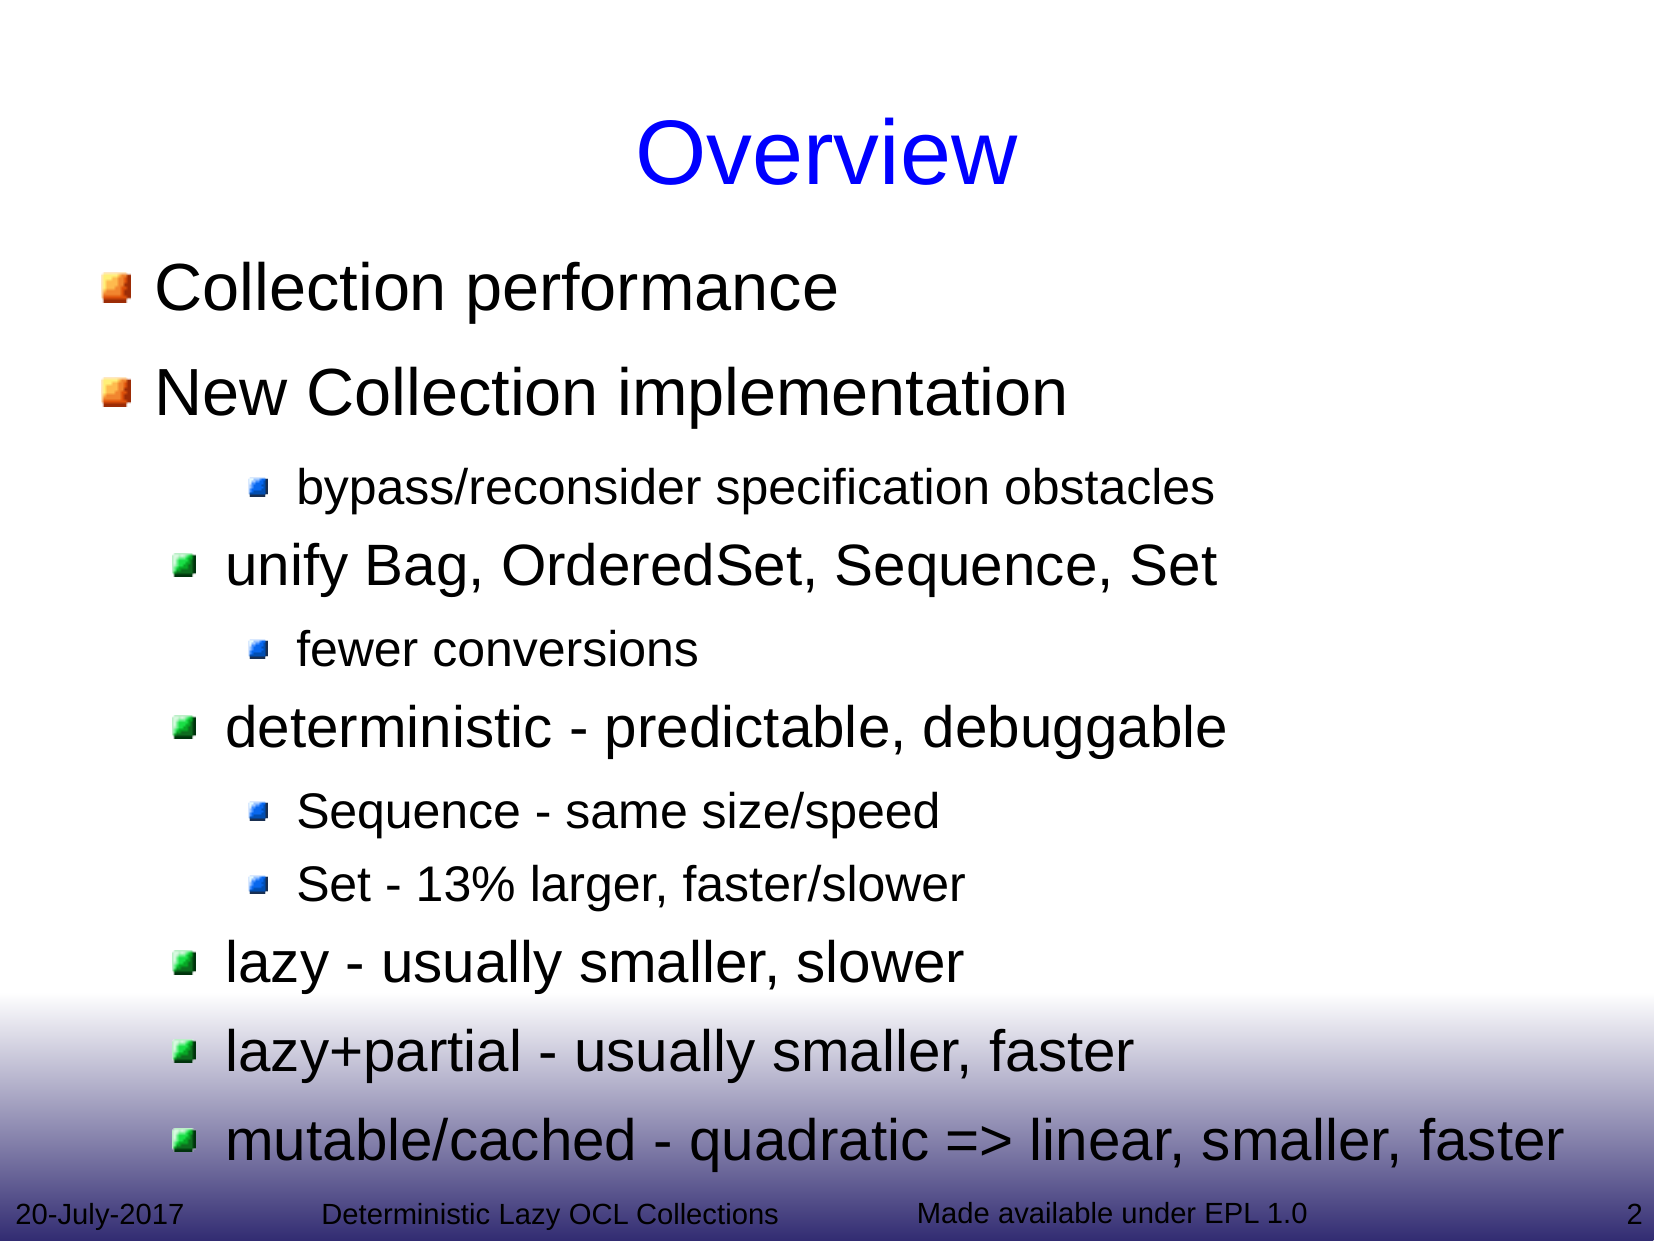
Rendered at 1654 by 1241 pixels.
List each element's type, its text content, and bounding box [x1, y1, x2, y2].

list Collection performance New Collection implementation bypass/reconsider specification obstacles unify Bag, OrderedSet, Sequence, Set fewer conversions deterministic - predictable, debuggable Sequence - same size/speed Set - 13% larger, faster/slower lazy - usually smaller, slower lazy+partial - usually smaller, faster mutable/cached - quadratic => linear, smaller, faster [83, 250, 1610, 1172]
title Overview [82, 49, 1571, 257]
